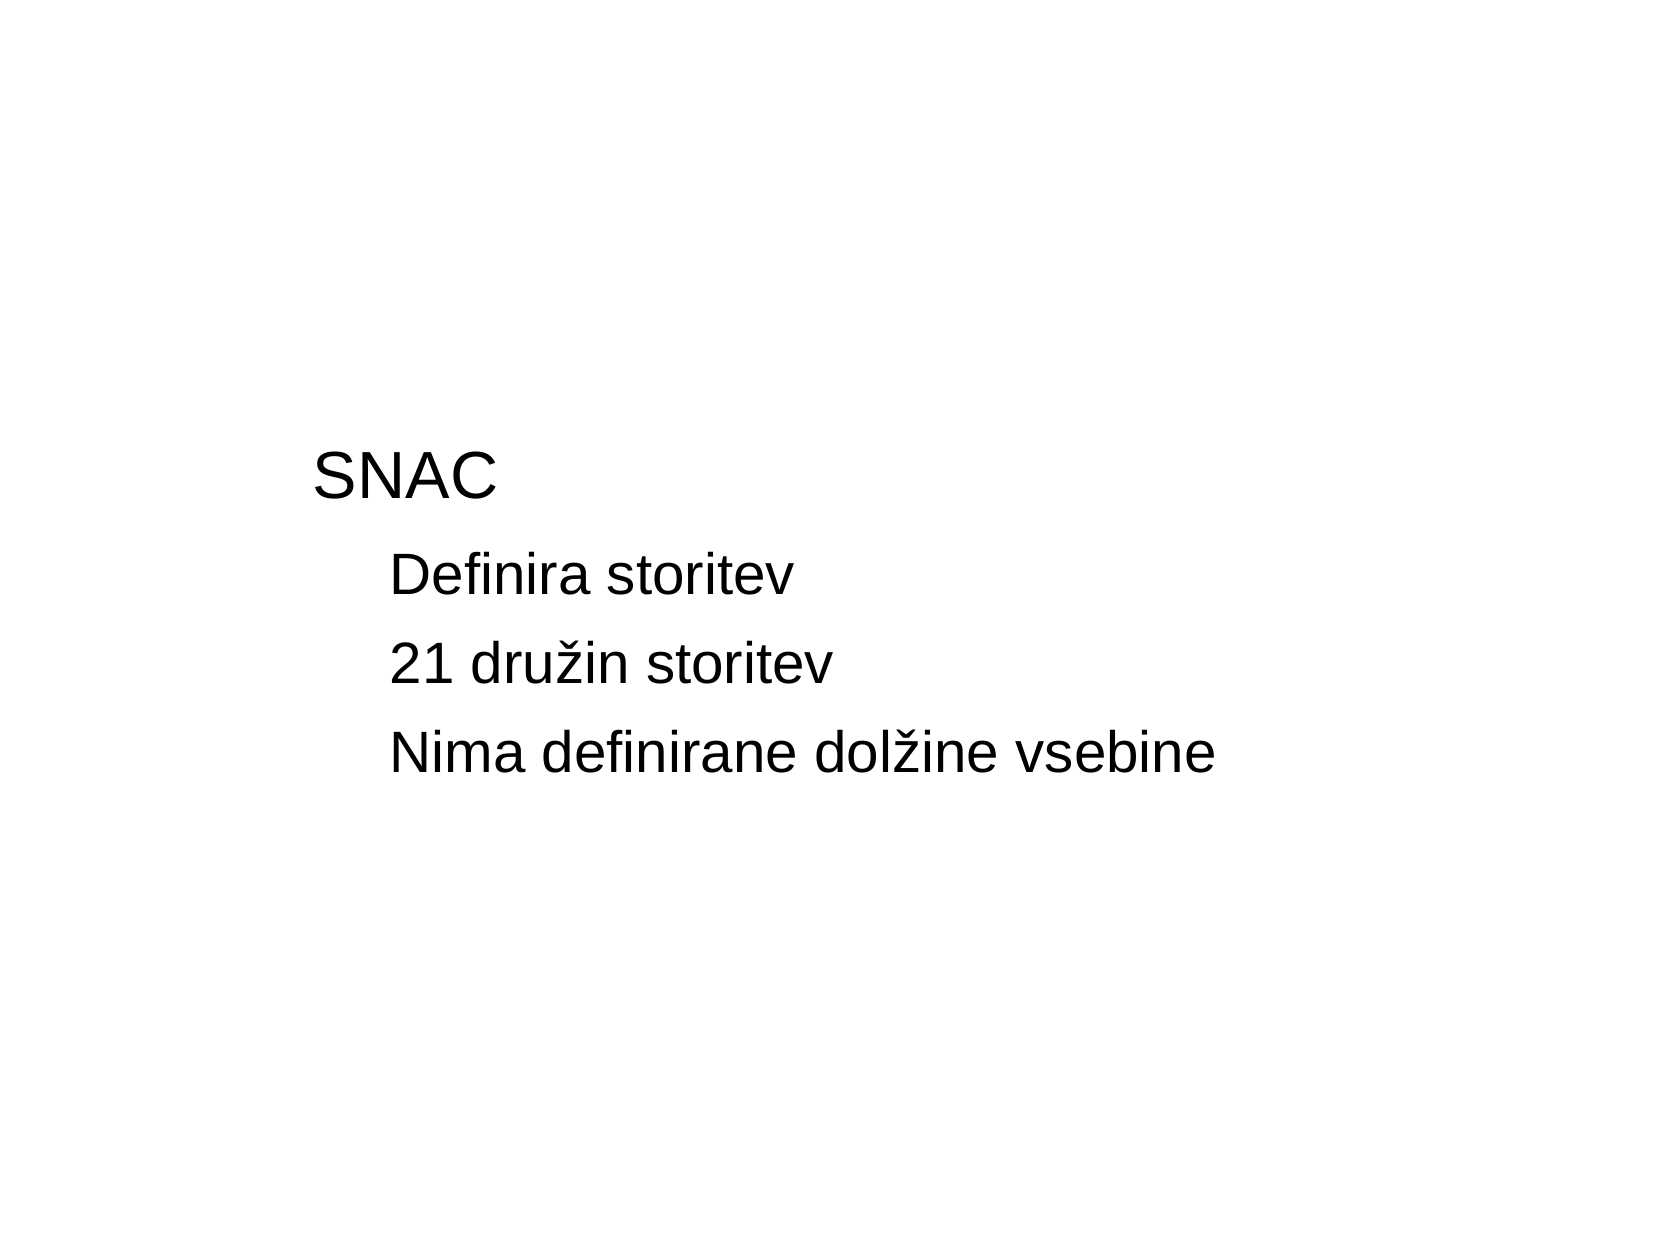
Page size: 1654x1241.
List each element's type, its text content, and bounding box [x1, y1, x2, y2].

list SNAC Definira storitev 21 družin storitev Nima definirane dolžine vsebine [295, 437, 1335, 827]
